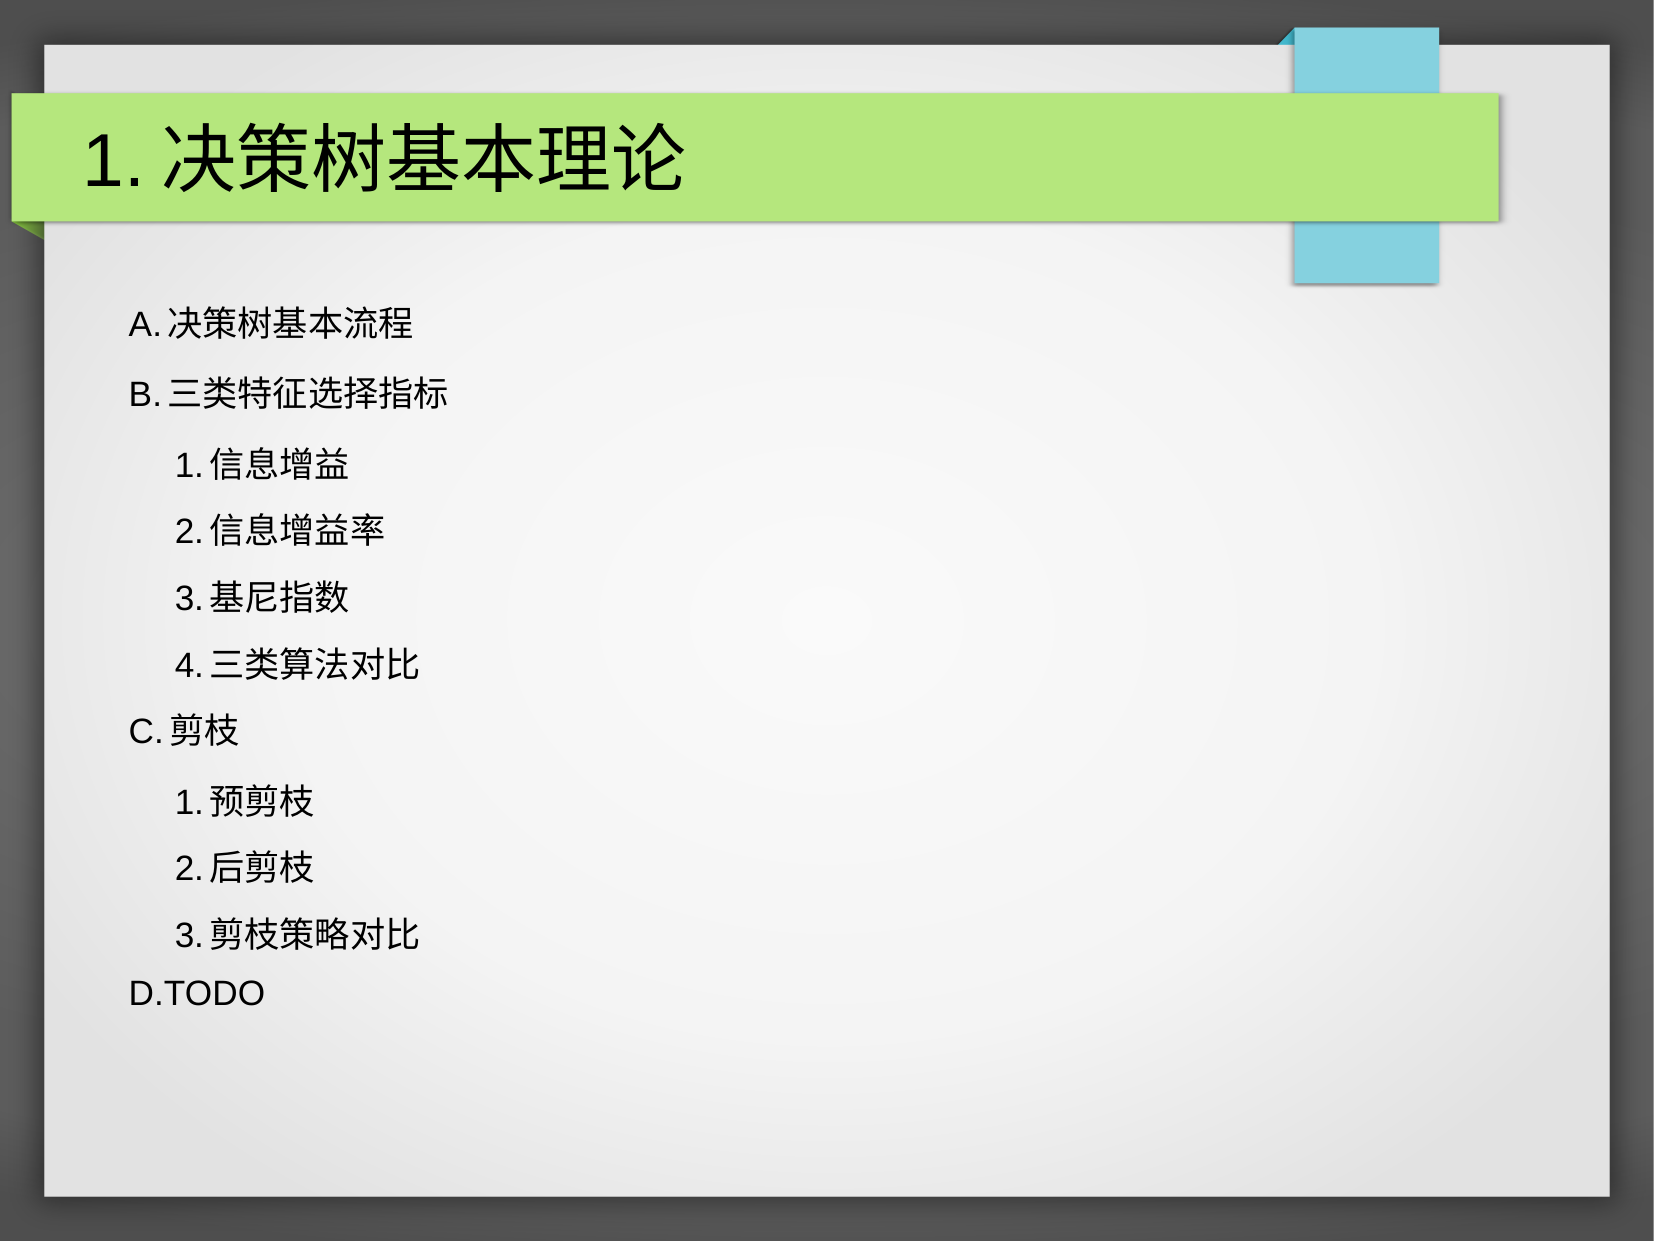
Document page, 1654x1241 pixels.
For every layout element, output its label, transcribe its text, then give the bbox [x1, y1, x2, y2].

picture [0, 0, 1654, 1241]
title 1.决策树基本理论 [82, 94, 1264, 213]
list A.决策树基本流程 B.三类特征选择指标 1.信息增益 2.信息增益率 3.基尼指数 4.三类算法对比 C.剪枝 1.预剪枝 2.后剪枝 3.剪枝策略对比 D.TODO [82, 295, 1571, 1015]
